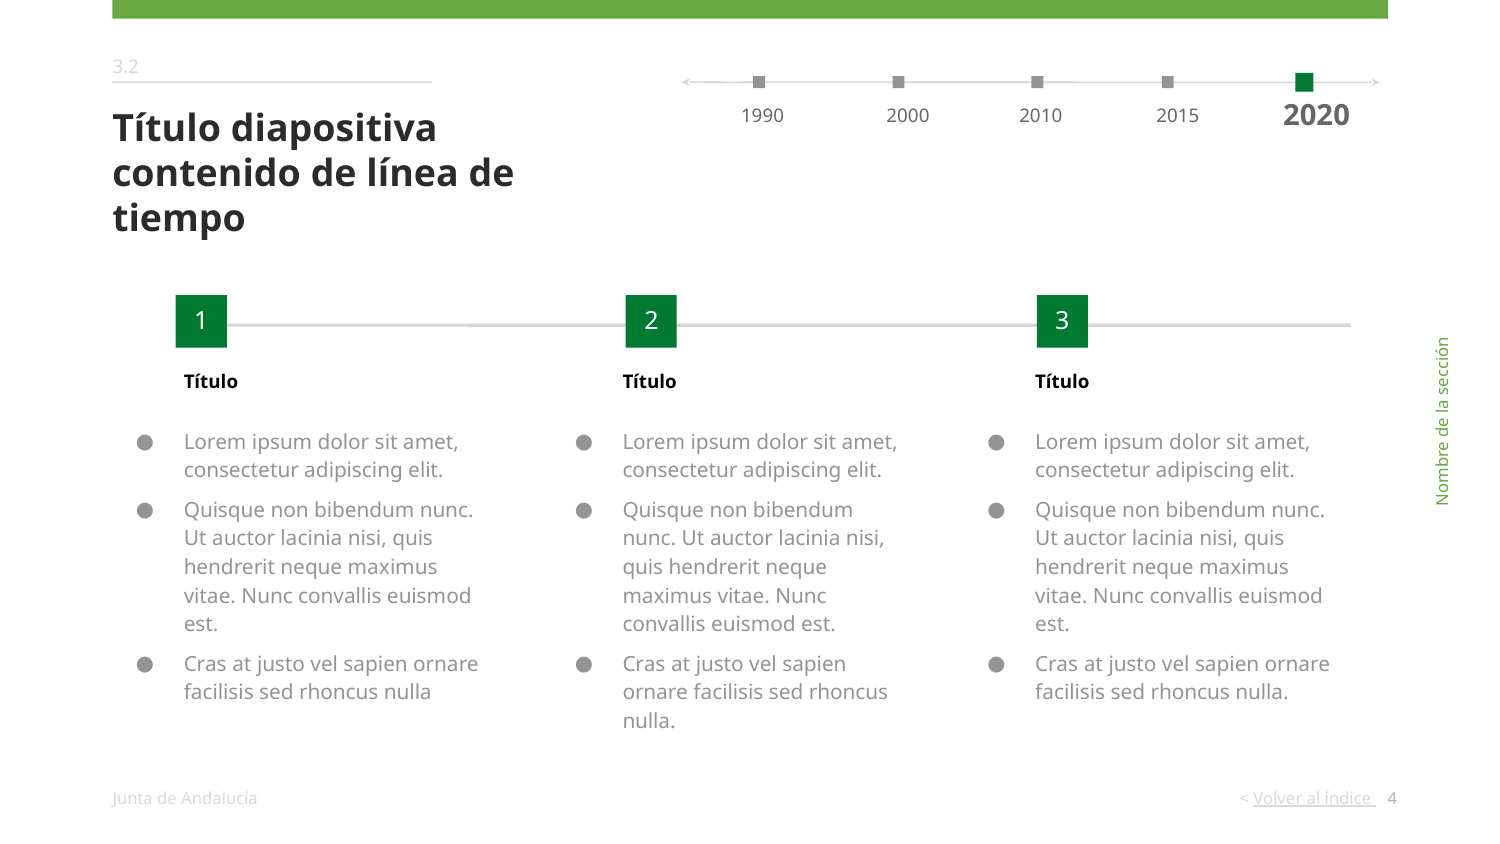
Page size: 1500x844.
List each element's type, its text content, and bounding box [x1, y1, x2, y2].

text_box Título Lorem ipsum dolor sit amet, consectetur adipiscing elit. Quisque non bibendum nunc. Ut auctor lacinia nisi, quis hendrerit neque maximus vitae. Nunc convallis euismod est. Cras at justo vel sapien ornare facilisis sed rhoncus nulla. [957, 366, 1346, 736]
text_box 2020 [1280, 93, 1378, 141]
text_box 1 [180, 310, 223, 333]
text_box [1031, 76, 1044, 89]
text_box Título Lorem ipsum dolor sit amet, consectetur adipiscing elit. Quisque non bibendum nunc. Ut auctor lacinia nisi, quis hendrerit neque maximus vitae. Nunc convallis euismod est. Cras at justo vel sapien ornare facilisis sed rhoncus nulla [105, 366, 495, 736]
text_box 2 [630, 310, 673, 333]
text_box [112, 0, 1388, 19]
text_box [892, 76, 905, 89]
text_box 2010 [1016, 100, 1083, 136]
text_box [175, 295, 227, 348]
text_box 3.2 [112, 54, 186, 125]
text_box < Volver al índice [989, 787, 1376, 821]
text_box [1036, 295, 1088, 348]
text_box 3 [1041, 310, 1084, 333]
text_box Título diapositiva contenido de línea de tiempo [112, 104, 597, 226]
text_box [625, 295, 677, 348]
text_box 2000 [883, 100, 950, 136]
text_box 2015 [1153, 100, 1220, 136]
text_box 1990 [737, 100, 805, 136]
slide_number <número> [1387, 787, 1478, 844]
text_box [1161, 76, 1174, 89]
text_box Título Lorem ipsum dolor sit amet, consectetur adipiscing elit. Quisque non bibendum nunc. Ut auctor lacinia nisi, quis hendrerit neque maximus vitae. Nunc convallis euismod est. Cras at justo vel sapien ornare facilisis sed rhoncus nulla. [544, 366, 916, 736]
text_box Nombre de la sección [1425, 228, 1458, 615]
text_box [753, 76, 766, 89]
text_box [1295, 72, 1314, 92]
